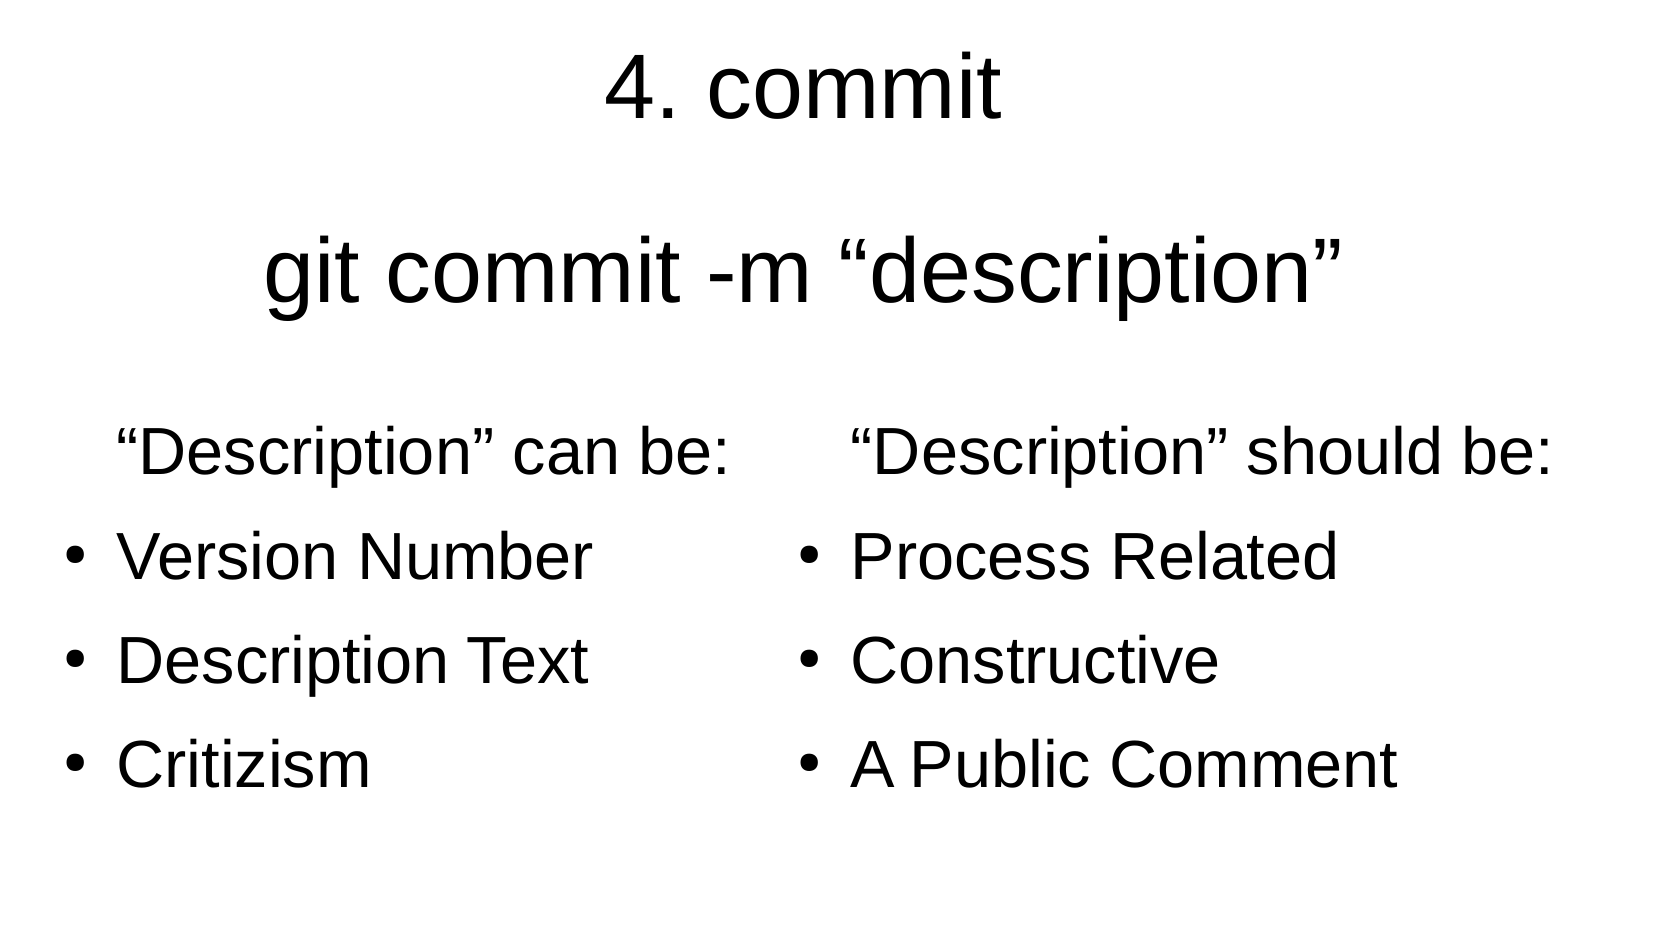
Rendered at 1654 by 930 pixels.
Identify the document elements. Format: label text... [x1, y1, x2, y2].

list “Description” should be: Process Related Constructive A Public Comment [779, 414, 1614, 930]
title git commit -m “description” [60, 192, 1548, 349]
list “Description” can be: Version Number Description Text Critizism [45, 414, 779, 930]
title 4. commit [59, 9, 1548, 165]
